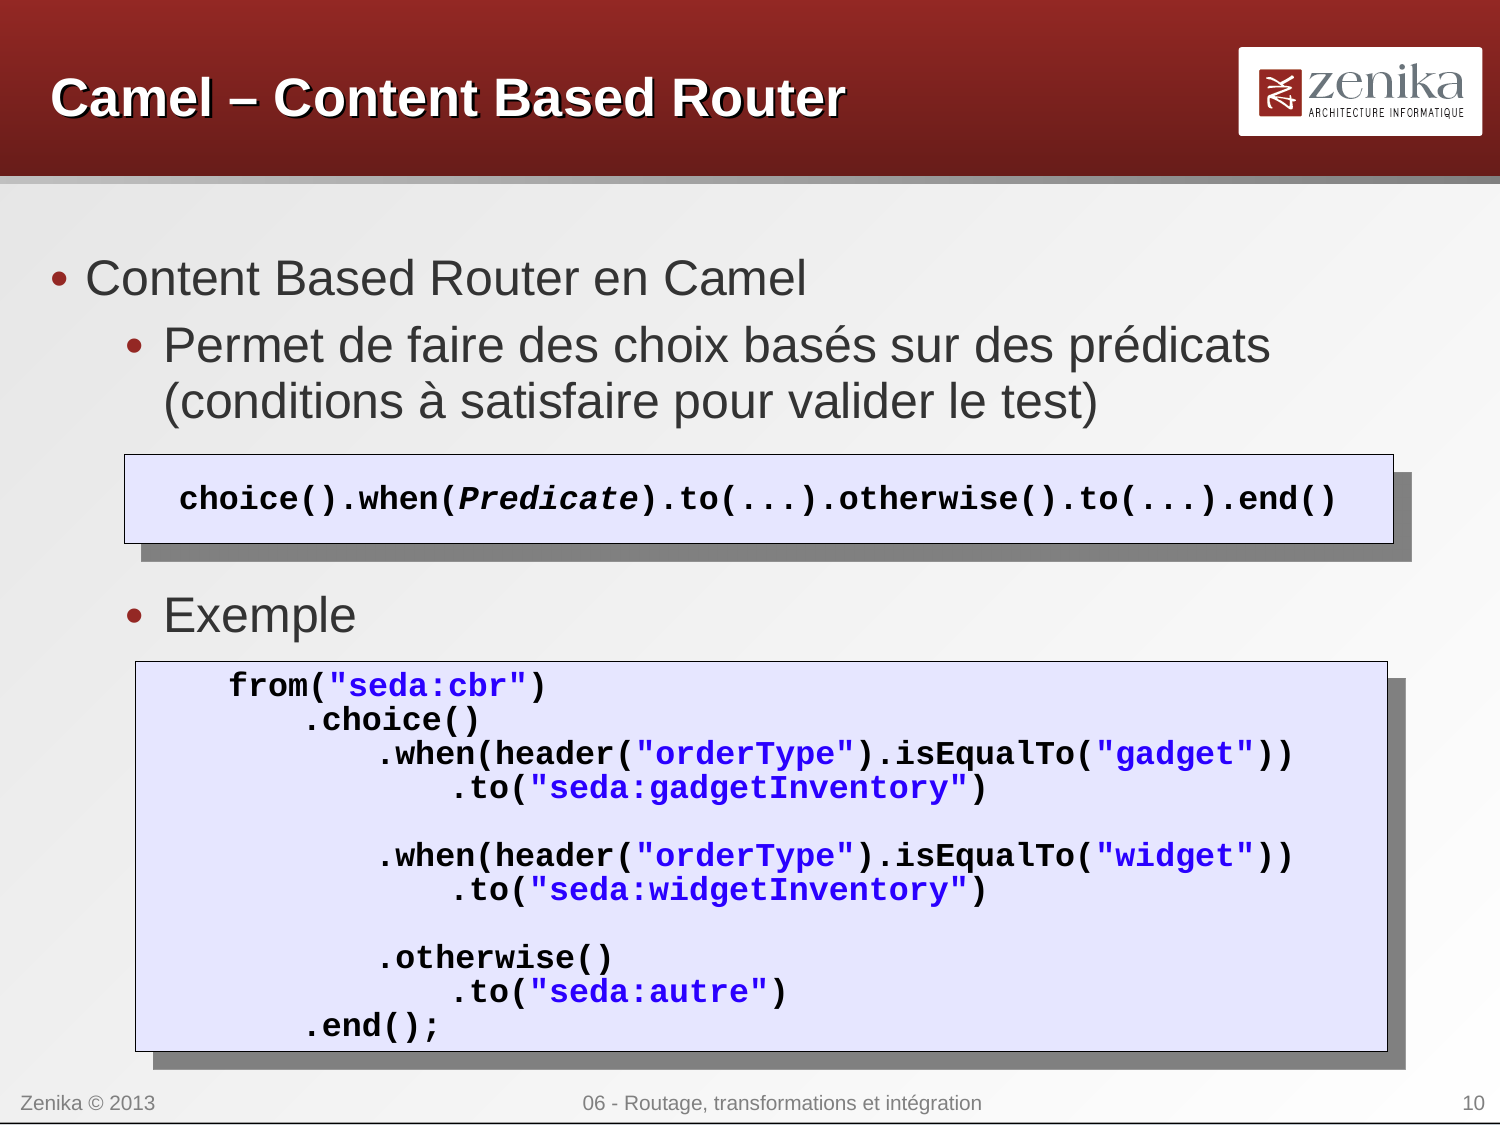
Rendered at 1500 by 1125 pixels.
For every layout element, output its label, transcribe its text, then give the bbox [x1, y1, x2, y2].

picture [1257, 58, 1464, 125]
list Content Based Router en Camel Permet de faire des choix basés sur des prédicats (conditions à satisfaire pour valider le test) Exemple [50, 250, 1477, 1064]
text_box choice().when(Predicate).to(...).otherwise().to(...).end() [124, 454, 1394, 544]
title Camel – Content Based Router [50, 22, 1206, 172]
text_box from("seda:cbr") .choice() .when(header("orderType").isEqualTo("gadget")) .to("seda:gadgetInventory") .when(header("orderType").isEqualTo("widget")) .to("seda:widgetInventory") .otherwise() .to("seda:autre") .end(); [135, 661, 1388, 1052]
